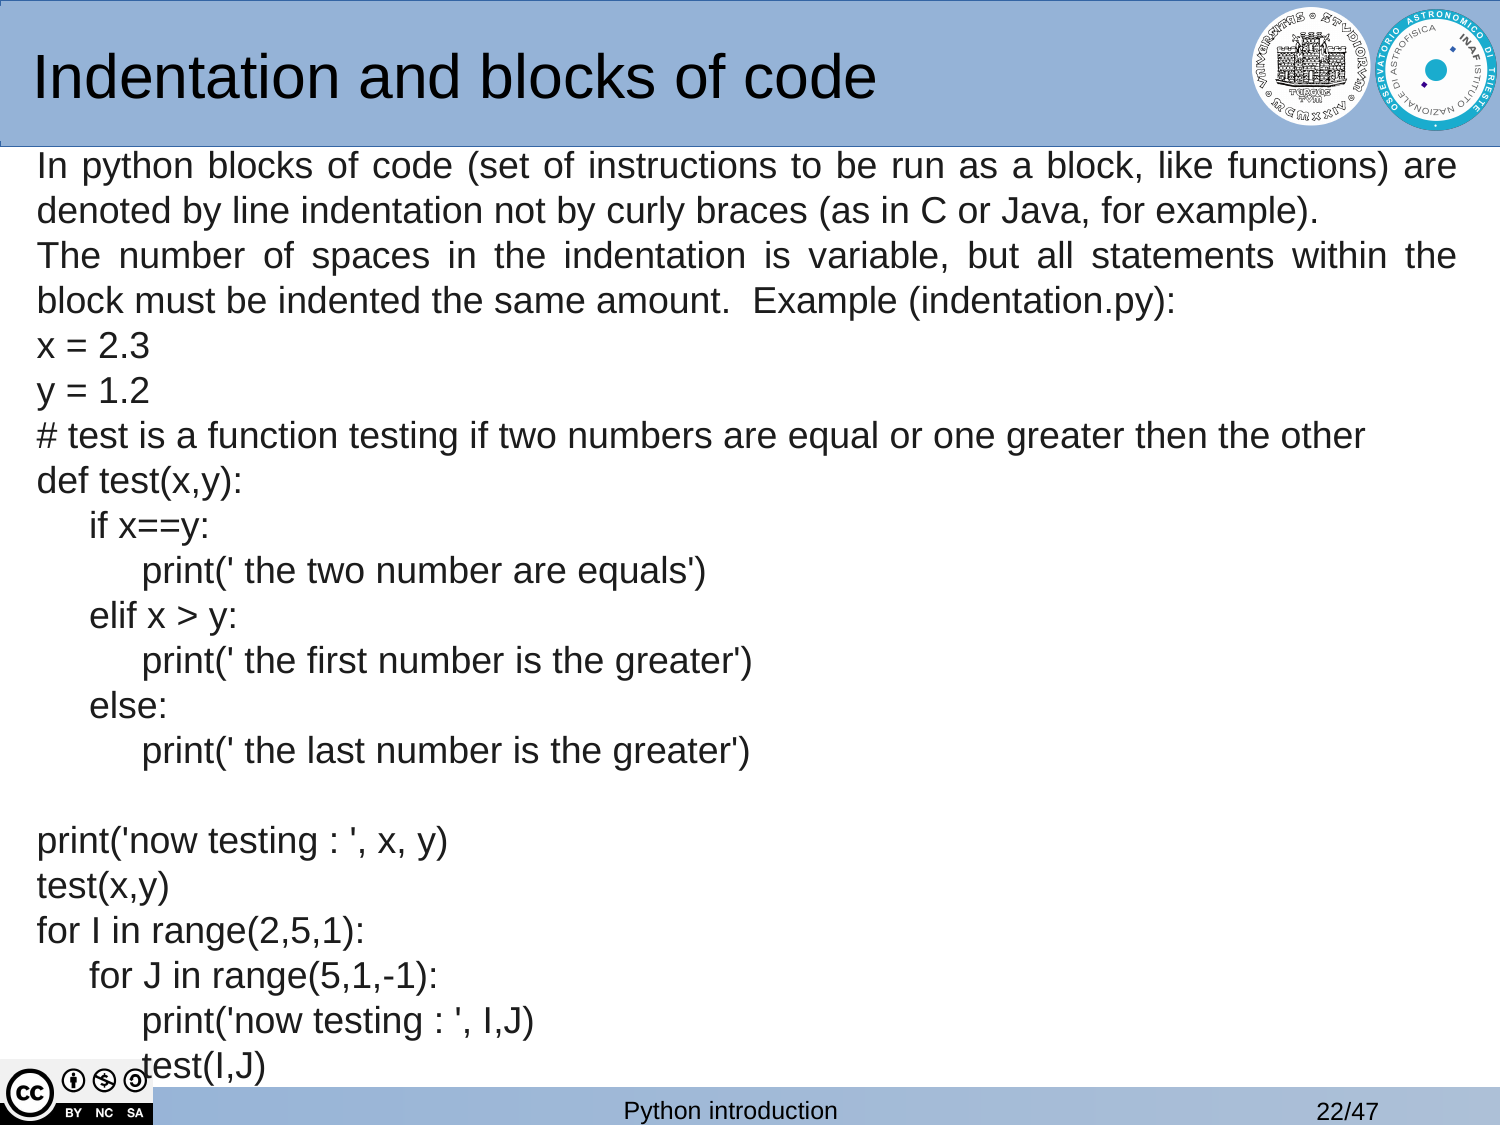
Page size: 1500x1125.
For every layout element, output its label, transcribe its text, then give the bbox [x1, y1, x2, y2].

text_box Indentation and blocks of code [0, 5, 1243, 141]
list In python blocks of code (set of instructions to be run as a block, like functions) are denoted by line indentation not by curly braces (as in C or Java, for example). The number of spaces in the indentation is variable, but all statements within the block must be indented the same amount. Example (indentation.py): x = 2.3 y = 1.2 # test is a function testing if two numbers are equal or one greater then the other def test(x,y): if x==y: print(' the two number are equals') elif x > y: print(' the first number is the greater') else: print(' the last number is the greater') print('now testing : ', x, y) test(x,y) for I in range(2,5,1): for J in range(5,1,-1): print('now testing : ', I,J) test(I,J) [21, 132, 1473, 1006]
picture [0, 1059, 153, 1125]
picture [1252, 0, 1500, 156]
